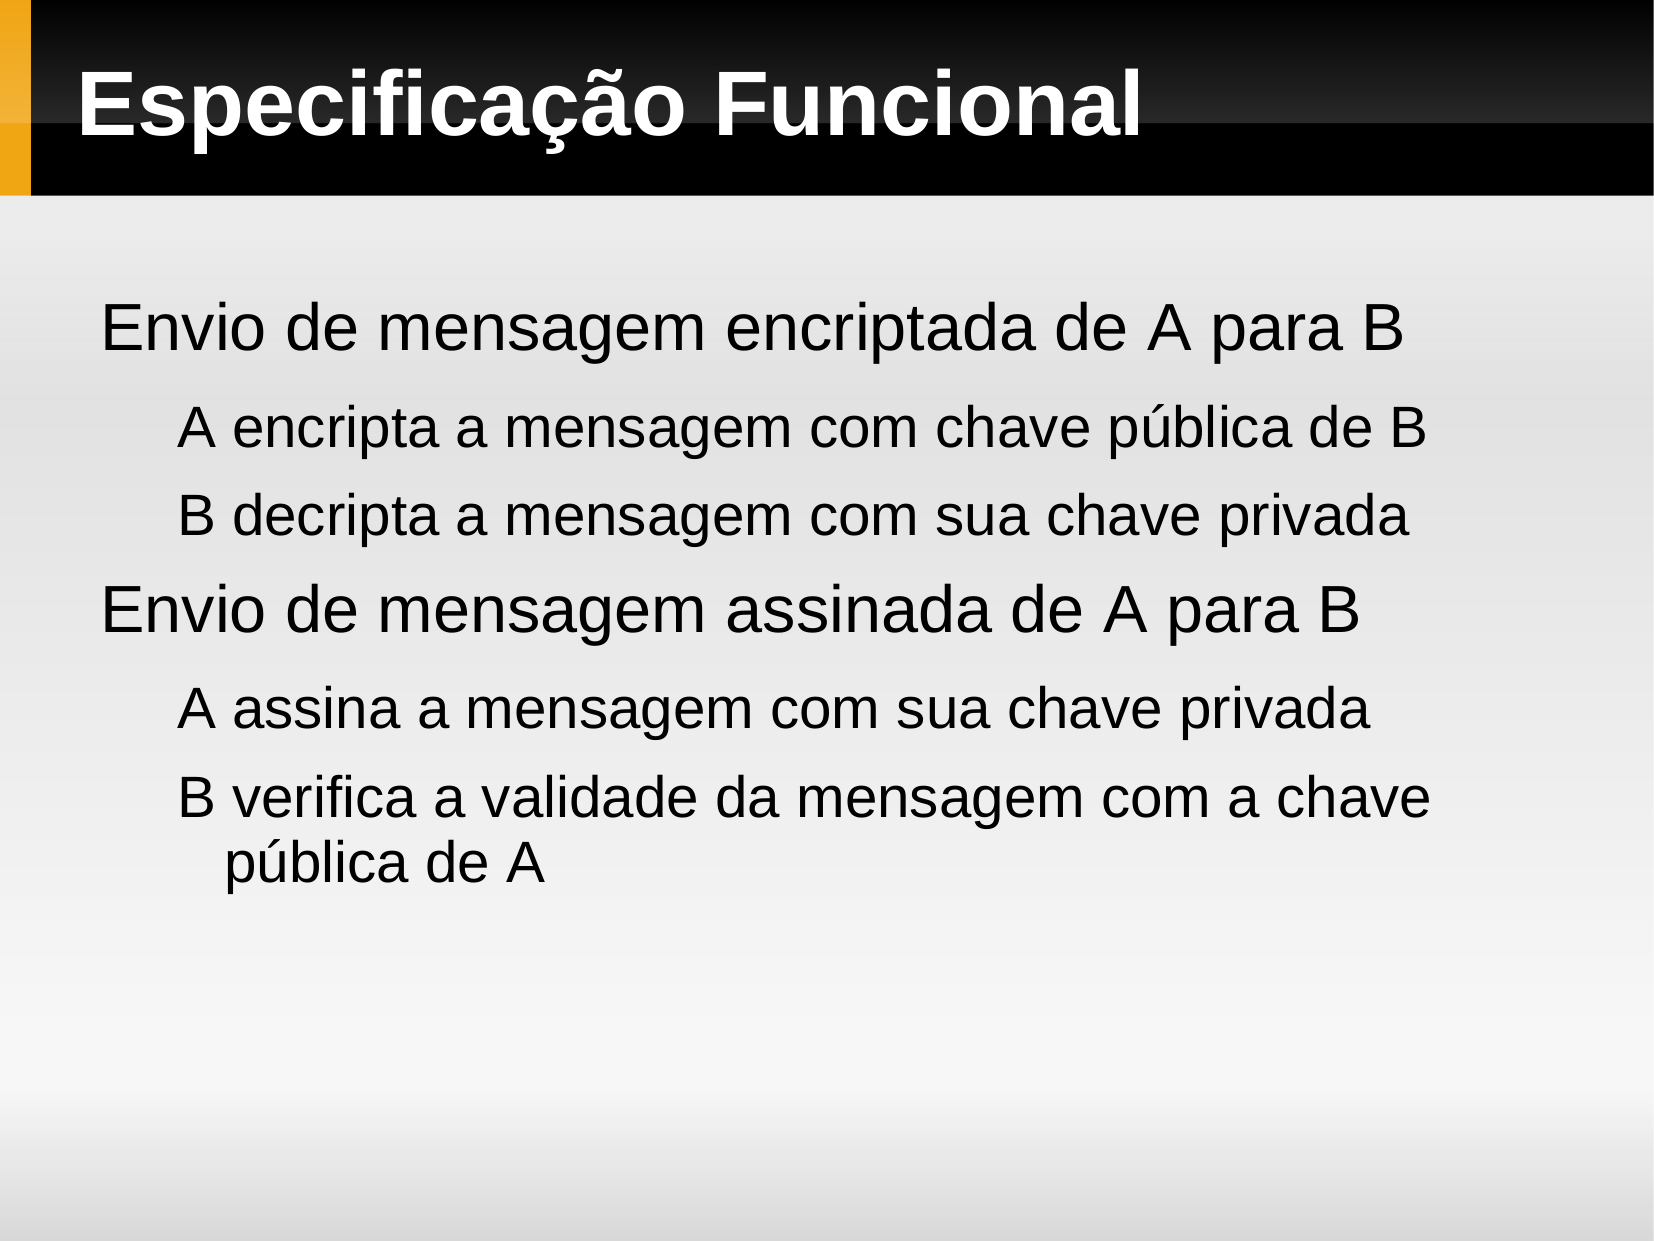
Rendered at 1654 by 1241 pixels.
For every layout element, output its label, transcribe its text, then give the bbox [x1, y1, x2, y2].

picture [0, 0, 1654, 1241]
list Envio de mensagem encriptada de A para B A encripta a mensagem com chave pública de B B decripta a mensagem com sua chave privada Envio de mensagem assinada de A para B A assina a mensagem com sua chave privada B verifica a validade da mensagem com a chave pública de A [82, 290, 1571, 1094]
title Especificação Funcional [76, 7, 1565, 200]
